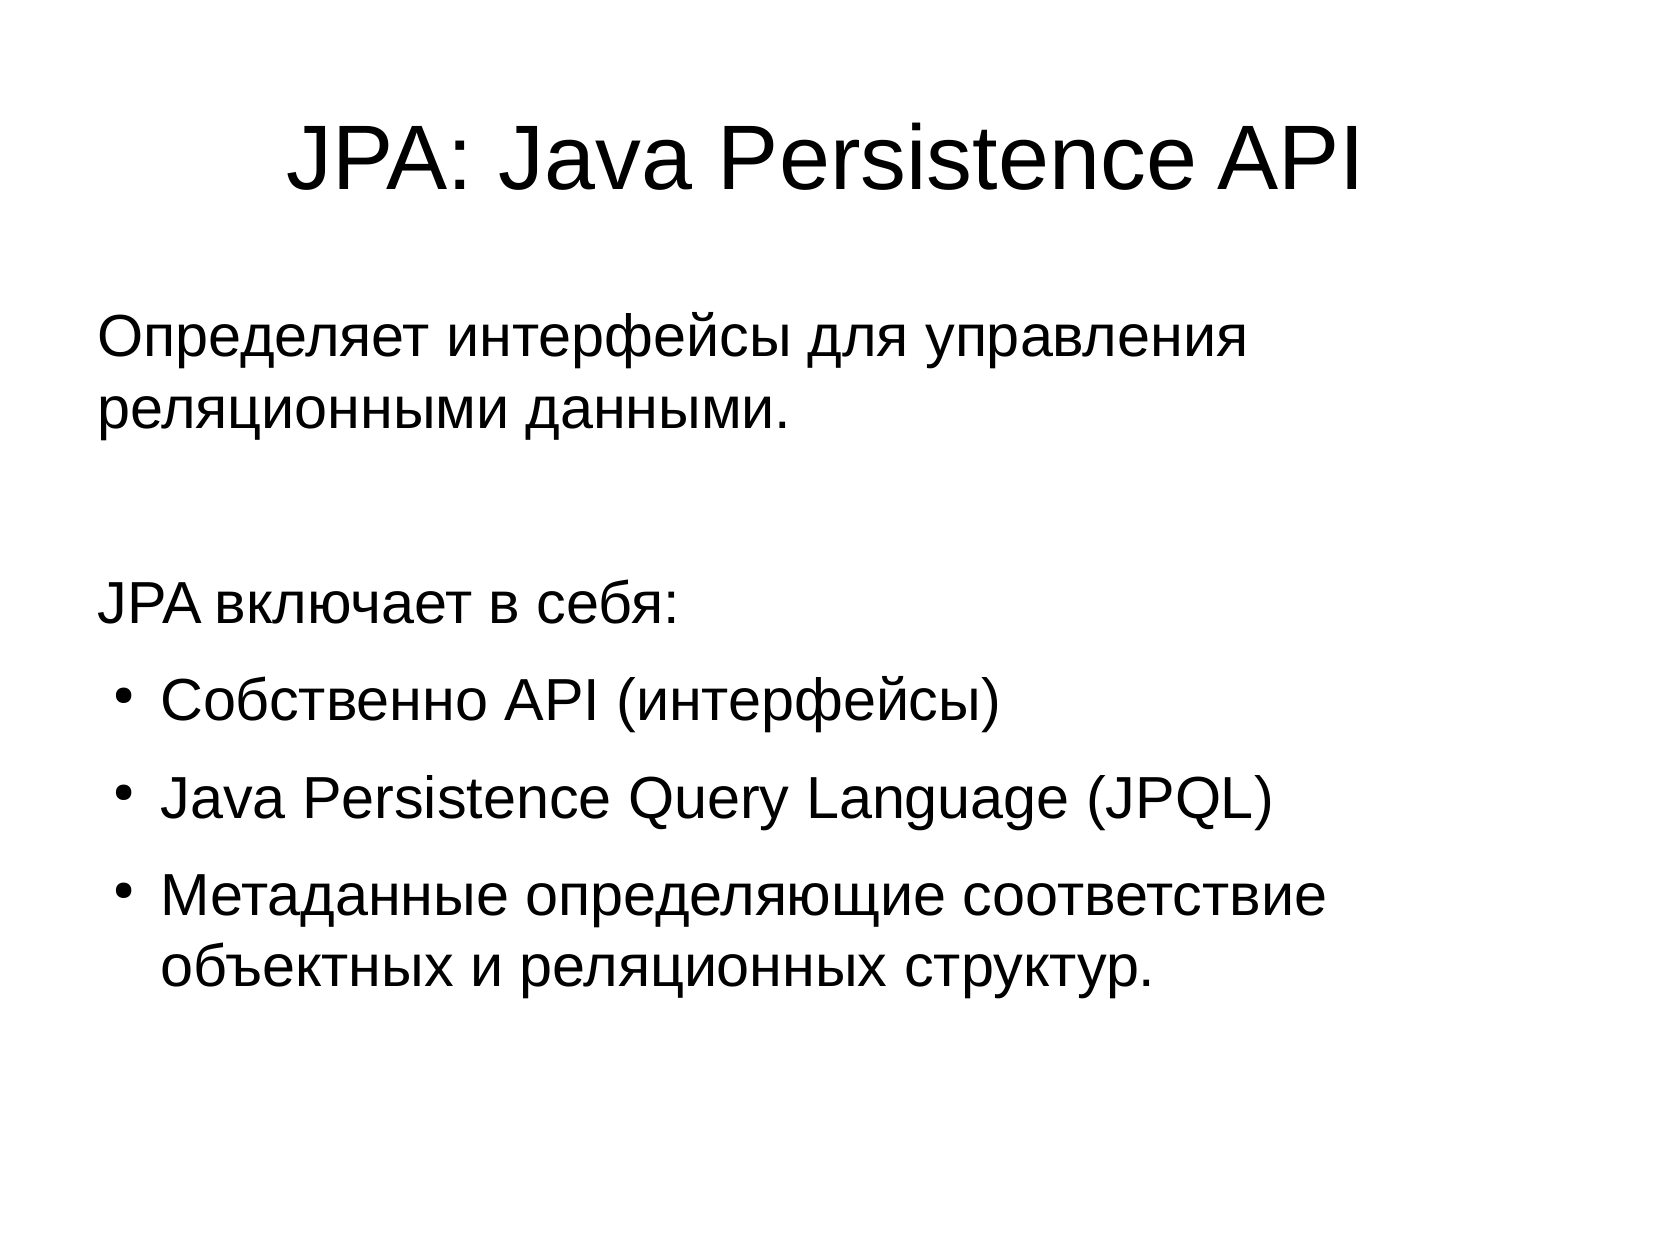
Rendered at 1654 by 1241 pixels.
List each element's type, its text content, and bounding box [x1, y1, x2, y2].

title JPA: Java Persistence API [82, 49, 1571, 257]
list Определяет интерфейсы для управления реляционными данными. JPA включает в себя: Собственно API (интерфейсы) Java Persistence Query Language (JPQL) Метаданные определяющие соответствие объектных и реляционных структур. [82, 290, 1571, 1010]
